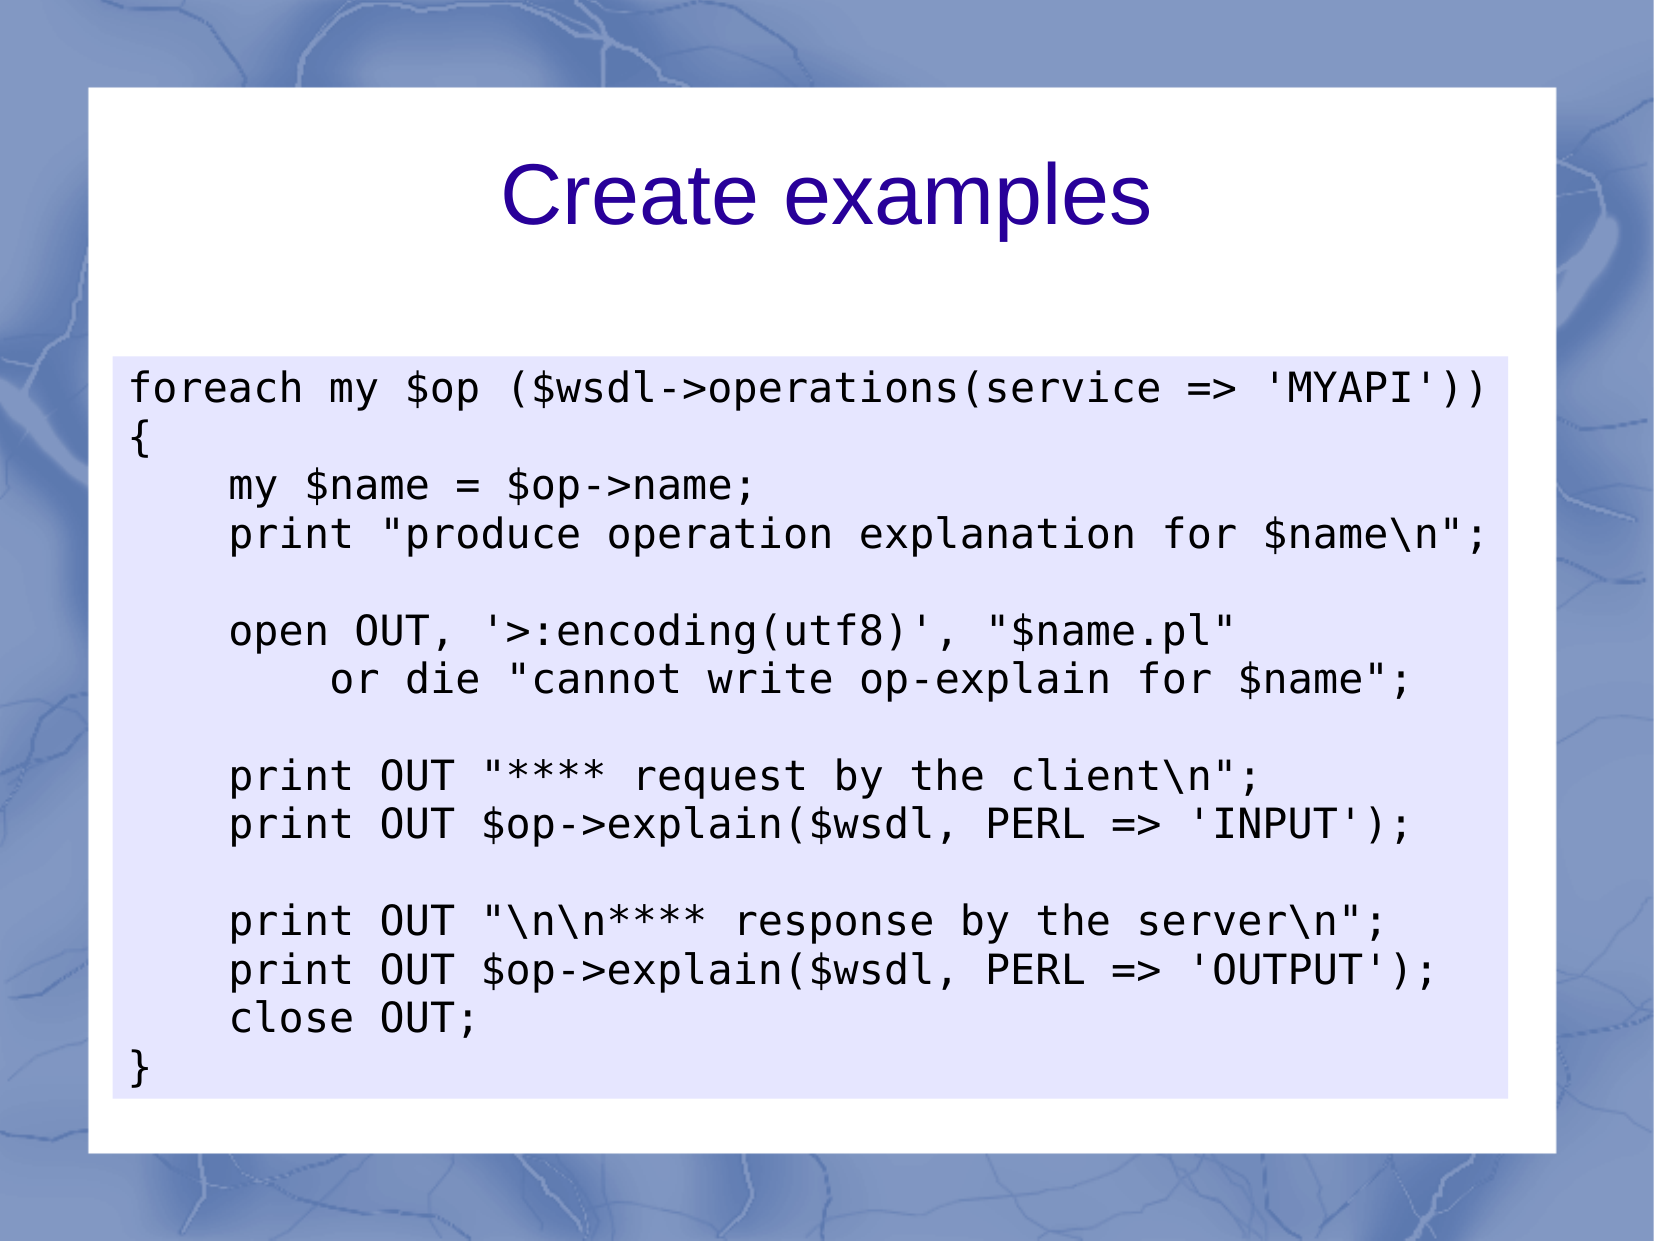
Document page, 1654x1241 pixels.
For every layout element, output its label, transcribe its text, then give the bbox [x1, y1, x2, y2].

picture [0, 0, 1654, 1241]
text_box foreach my $op ($wsdl->operations(service => 'MYAPI')) { my $name = $op->name; print "produce operation explanation for $name\n"; open OUT, '>:encoding(utf8)', "$name.pl" or die "cannot write op-explain for $name"; print OUT "**** request by the client\n"; print OUT $op->explain($wsdl, PERL => 'INPUT'); print OUT "\n\n**** response by the server\n"; print OUT $op->explain($wsdl, PERL => 'OUTPUT'); close OUT; } [112, 356, 1509, 1099]
title Create examples [118, 90, 1536, 298]
